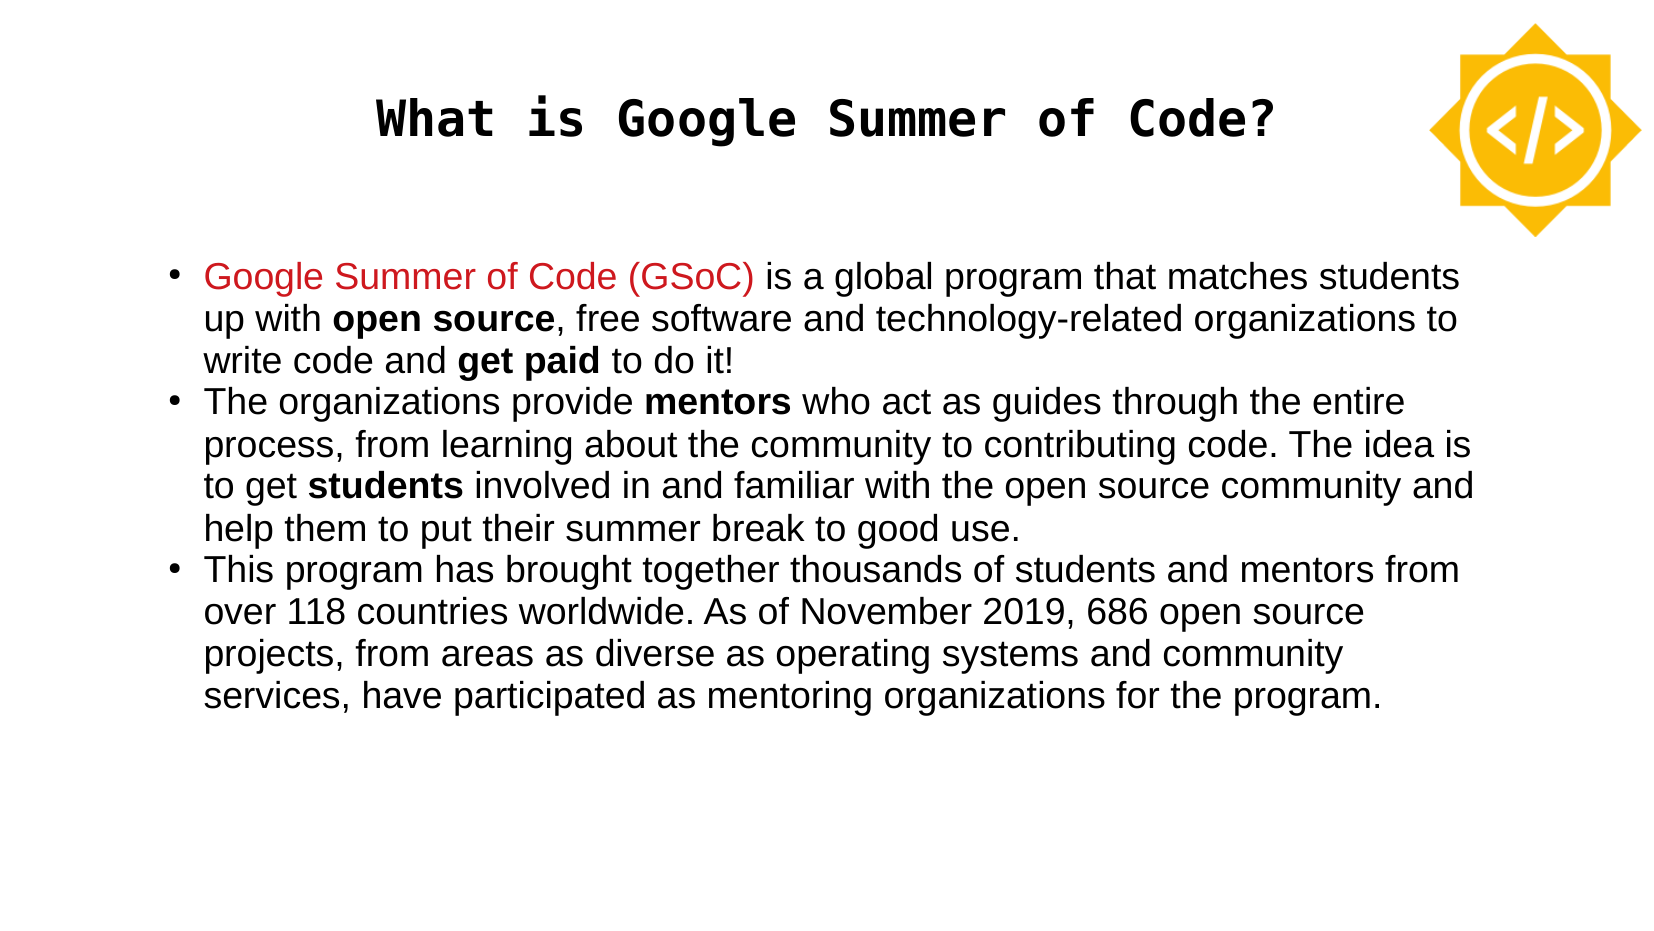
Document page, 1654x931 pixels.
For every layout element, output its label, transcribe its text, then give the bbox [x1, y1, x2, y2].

picture [1429, 23, 1642, 82]
text_box Google Summer of Code (GSoC) is a global program that matches students up with open source, free software and technology-related organizations to write code and get paid to do it! The organizations provide mentors who act as guides through the entire process, from learning about the community to contributing code. The idea is to get students involved in and familiar with the open source community and help them to put their summer break to good use. This program has brought together thousands of students and mentors from over 118 countries worldwide. As of November 2019, 686 open source projects, from areas as diverse as operating systems and community services, have participated as mentoring organizations for the program. [153, 414, 1501, 809]
text_box What is Google Summer of Code? [0, 82, 1654, 414]
